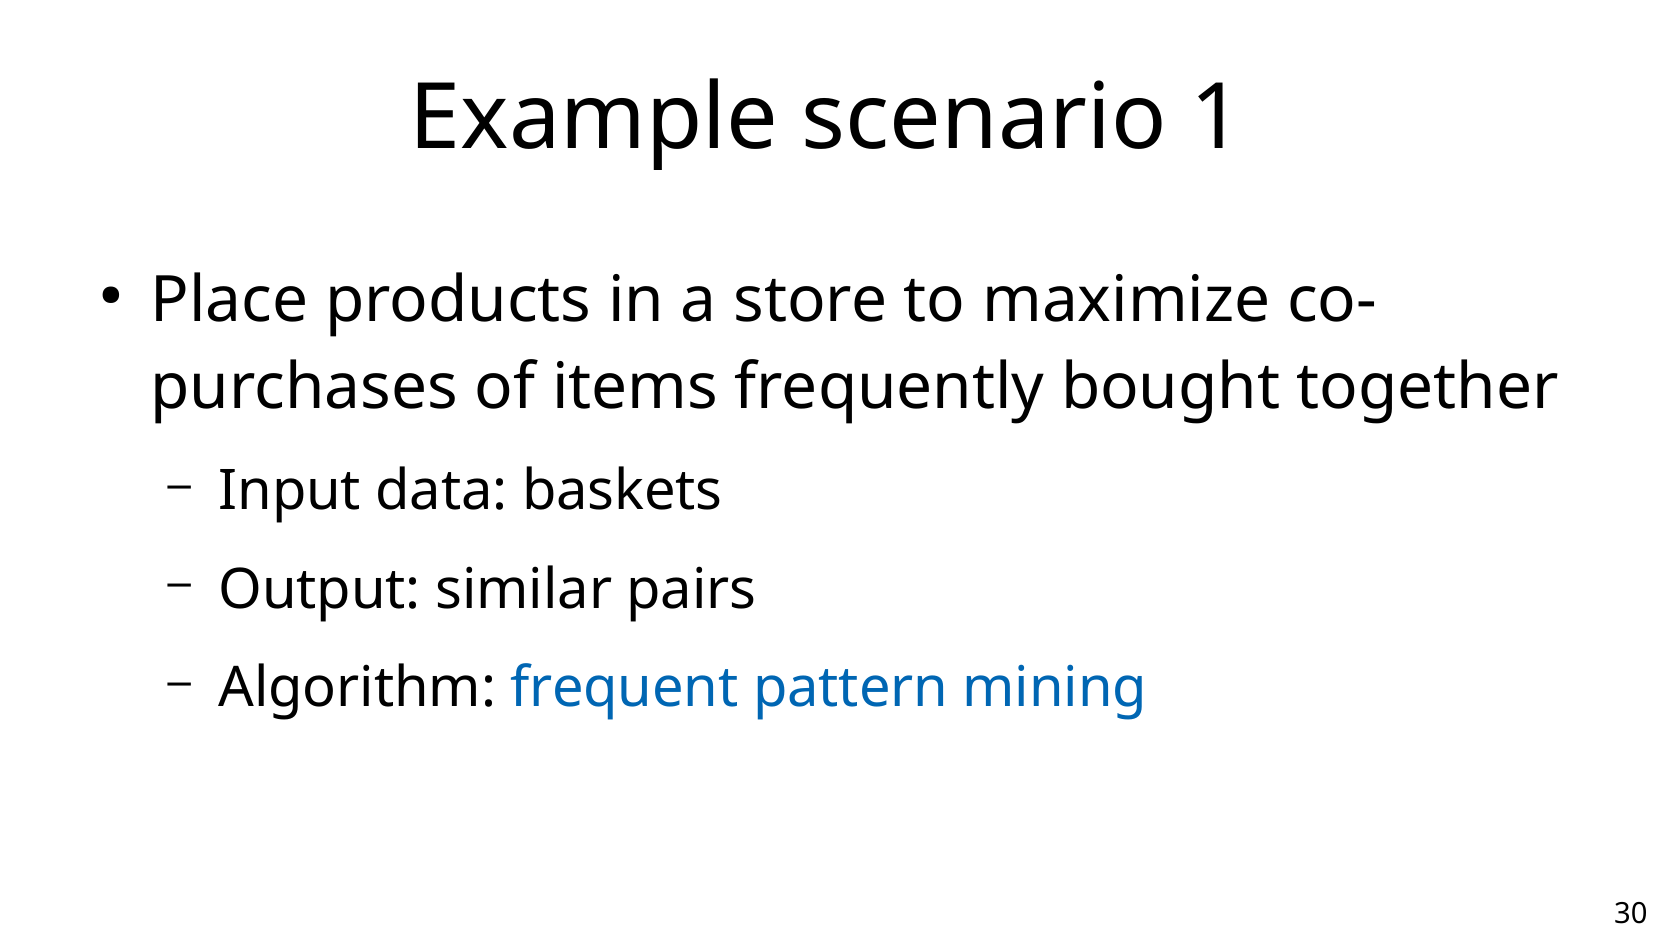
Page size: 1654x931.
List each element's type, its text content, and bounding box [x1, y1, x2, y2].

title Example scenario 1 [82, 1, 1571, 226]
list Place products in a store to maximize co-purchases of items frequently bought together Input data: baskets Output: similar pairs Algorithm: frequent pattern mining [82, 253, 1571, 793]
